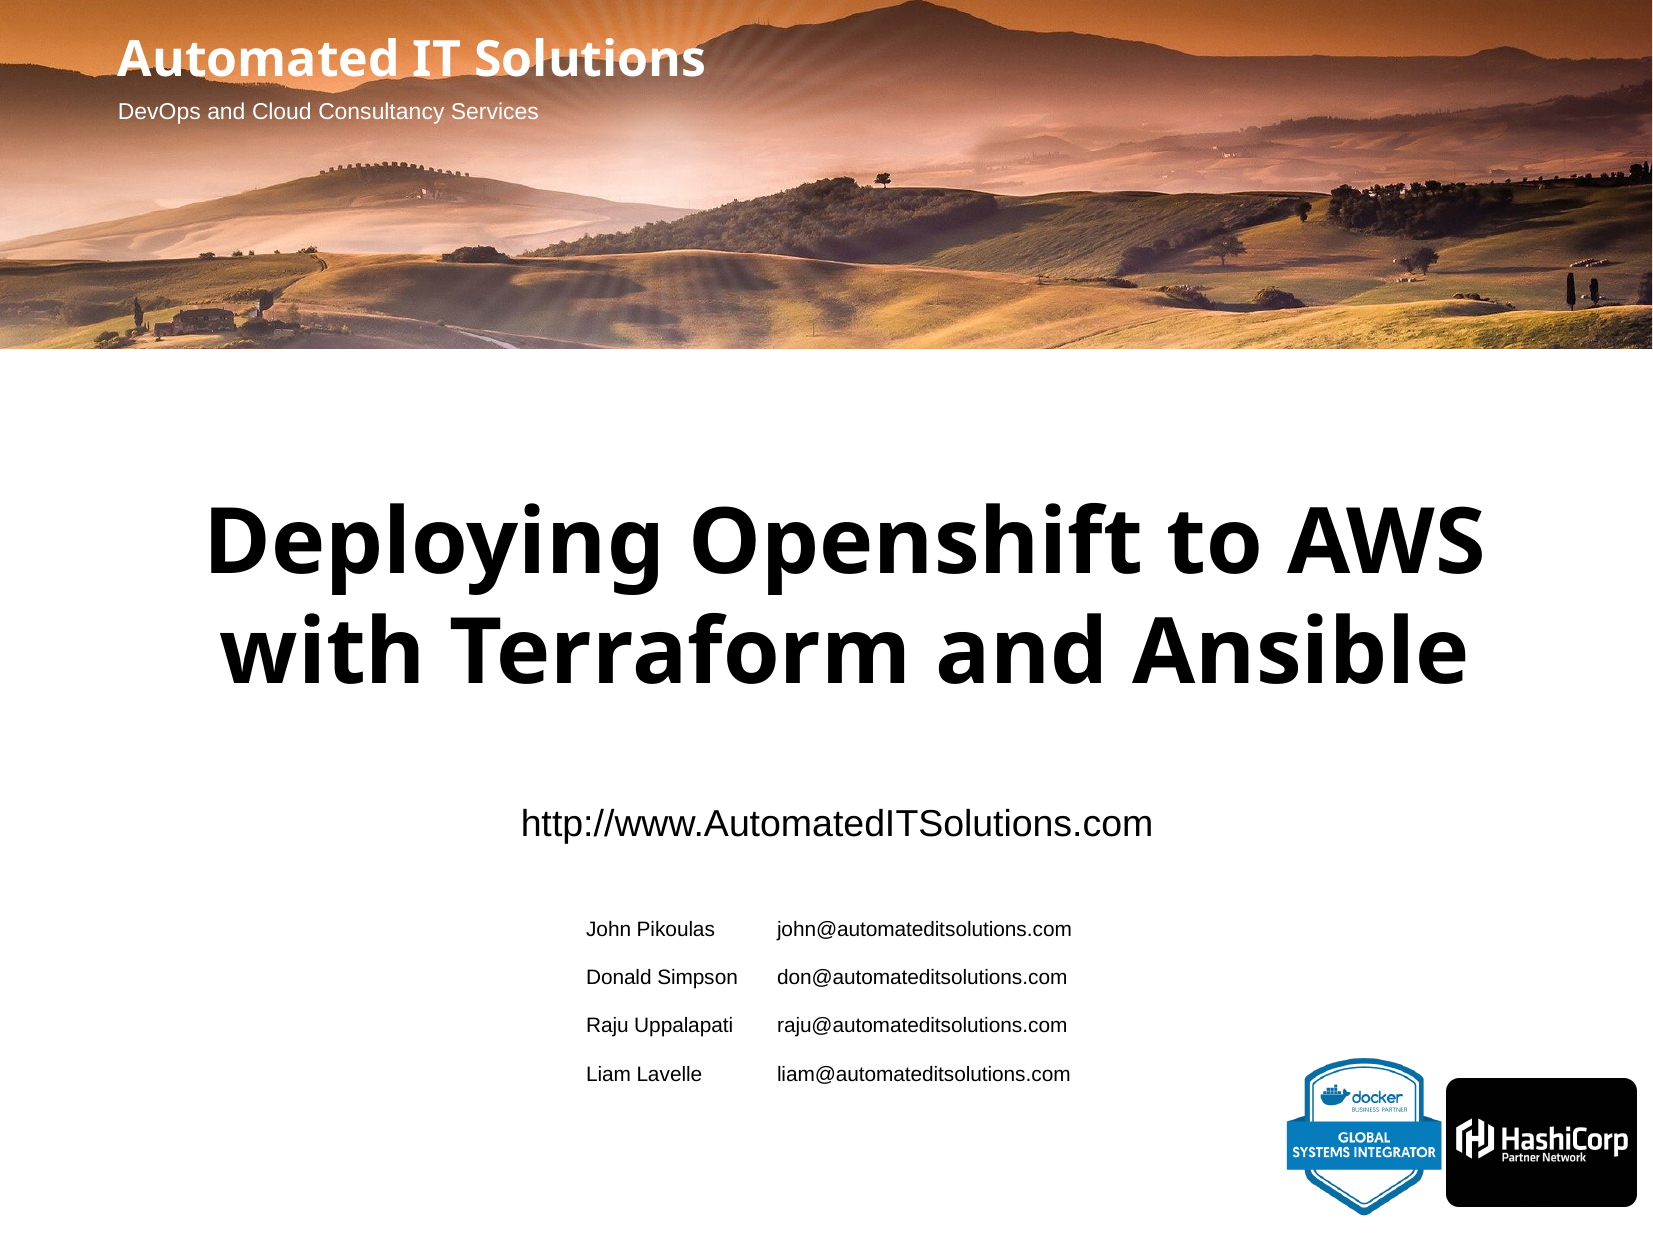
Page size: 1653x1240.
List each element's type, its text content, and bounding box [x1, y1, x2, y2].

table_cell raju@automateditsolutions.com [770, 1002, 1216, 1050]
text_box http://www.AutomatedITSolutions.com [513, 791, 1177, 852]
table_header John Pikoulas [579, 908, 769, 950]
text_box Deploying Openshift to AWS with Terraform and Ansible [101, 481, 1590, 702]
table_cell Liam Lavelle [579, 1051, 769, 1096]
table_cell Donald Simpson [579, 956, 769, 1000]
table_cell liam@automateditsolutions.com [770, 1051, 1216, 1096]
table_header john@automateditsolutions.com [770, 908, 1216, 950]
picture [1224, 1054, 1637, 1218]
table_cell don@automateditsolutions.com [770, 956, 1216, 1000]
table_cell Raju Uppalapati [579, 1002, 769, 1050]
picture [0, 0, 1653, 349]
